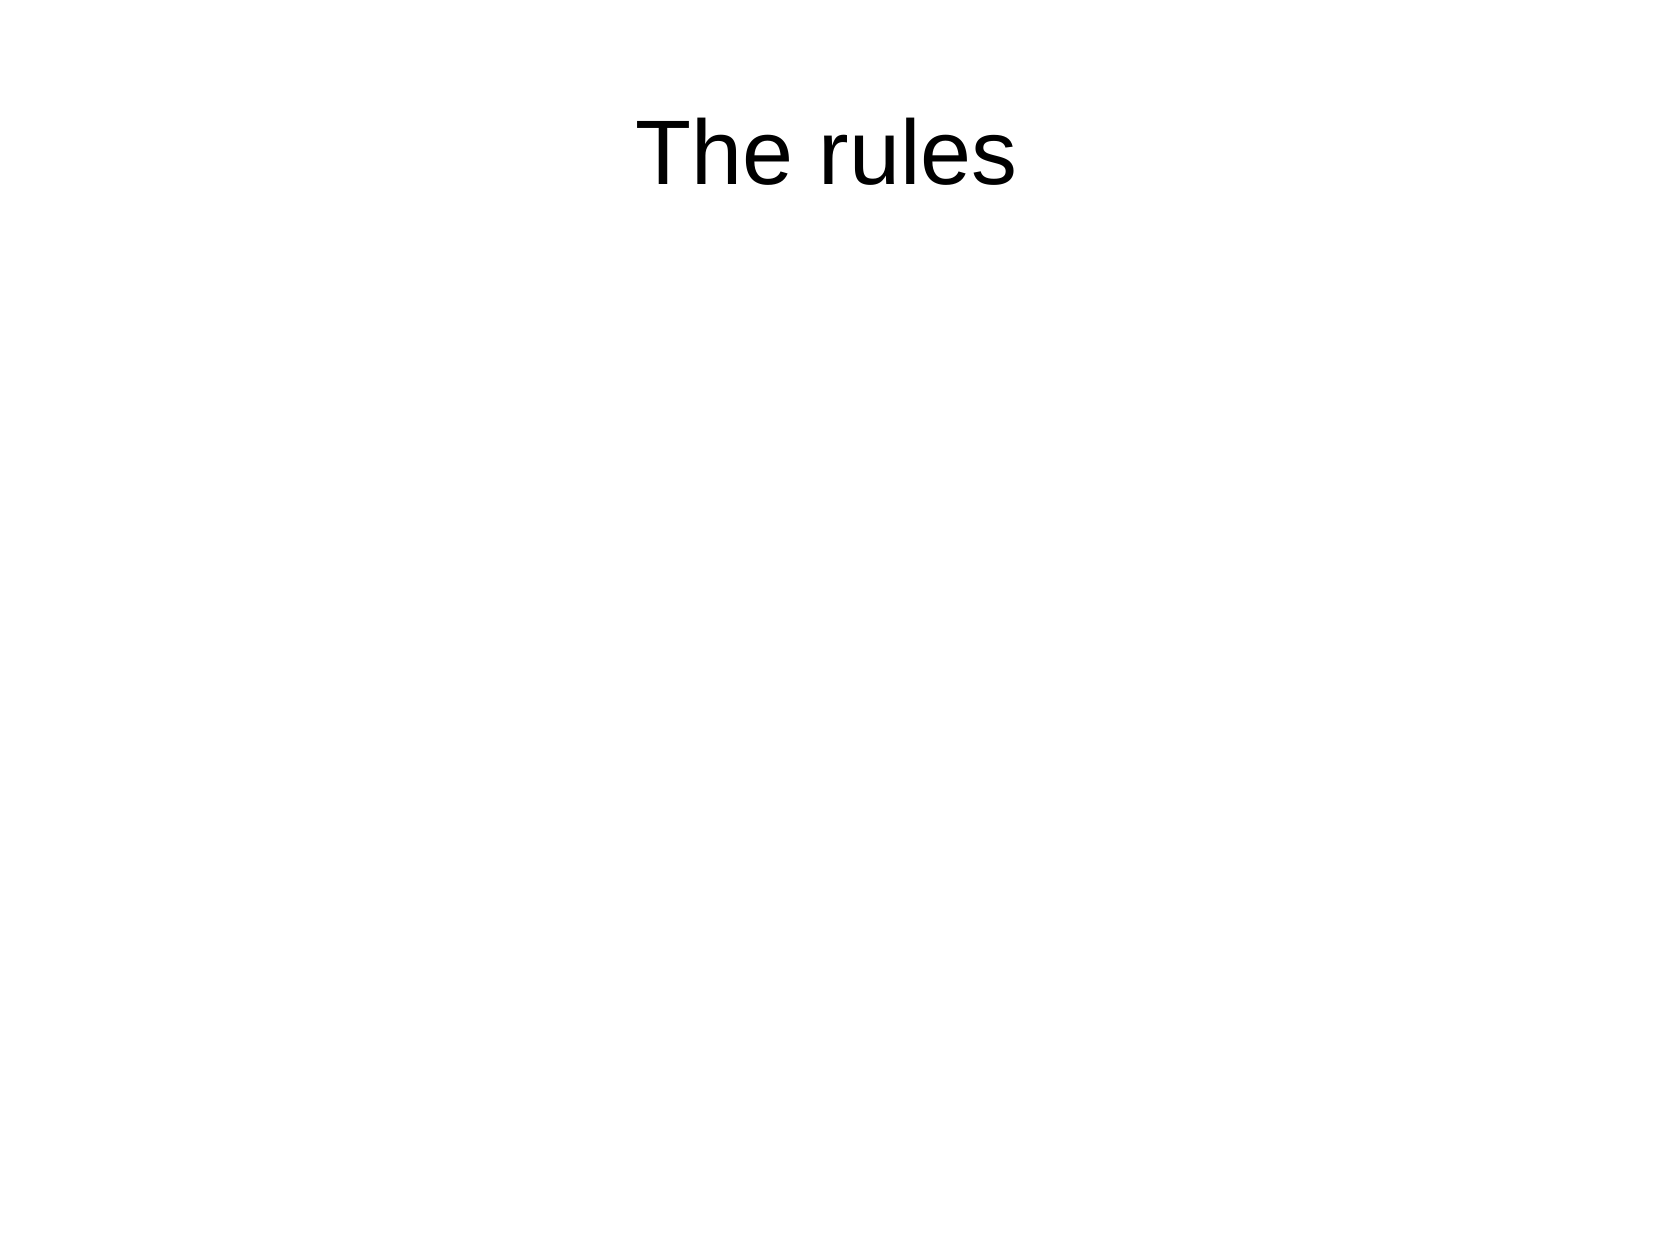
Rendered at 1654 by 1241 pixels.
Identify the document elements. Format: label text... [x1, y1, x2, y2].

title The rules [82, 49, 1571, 257]
